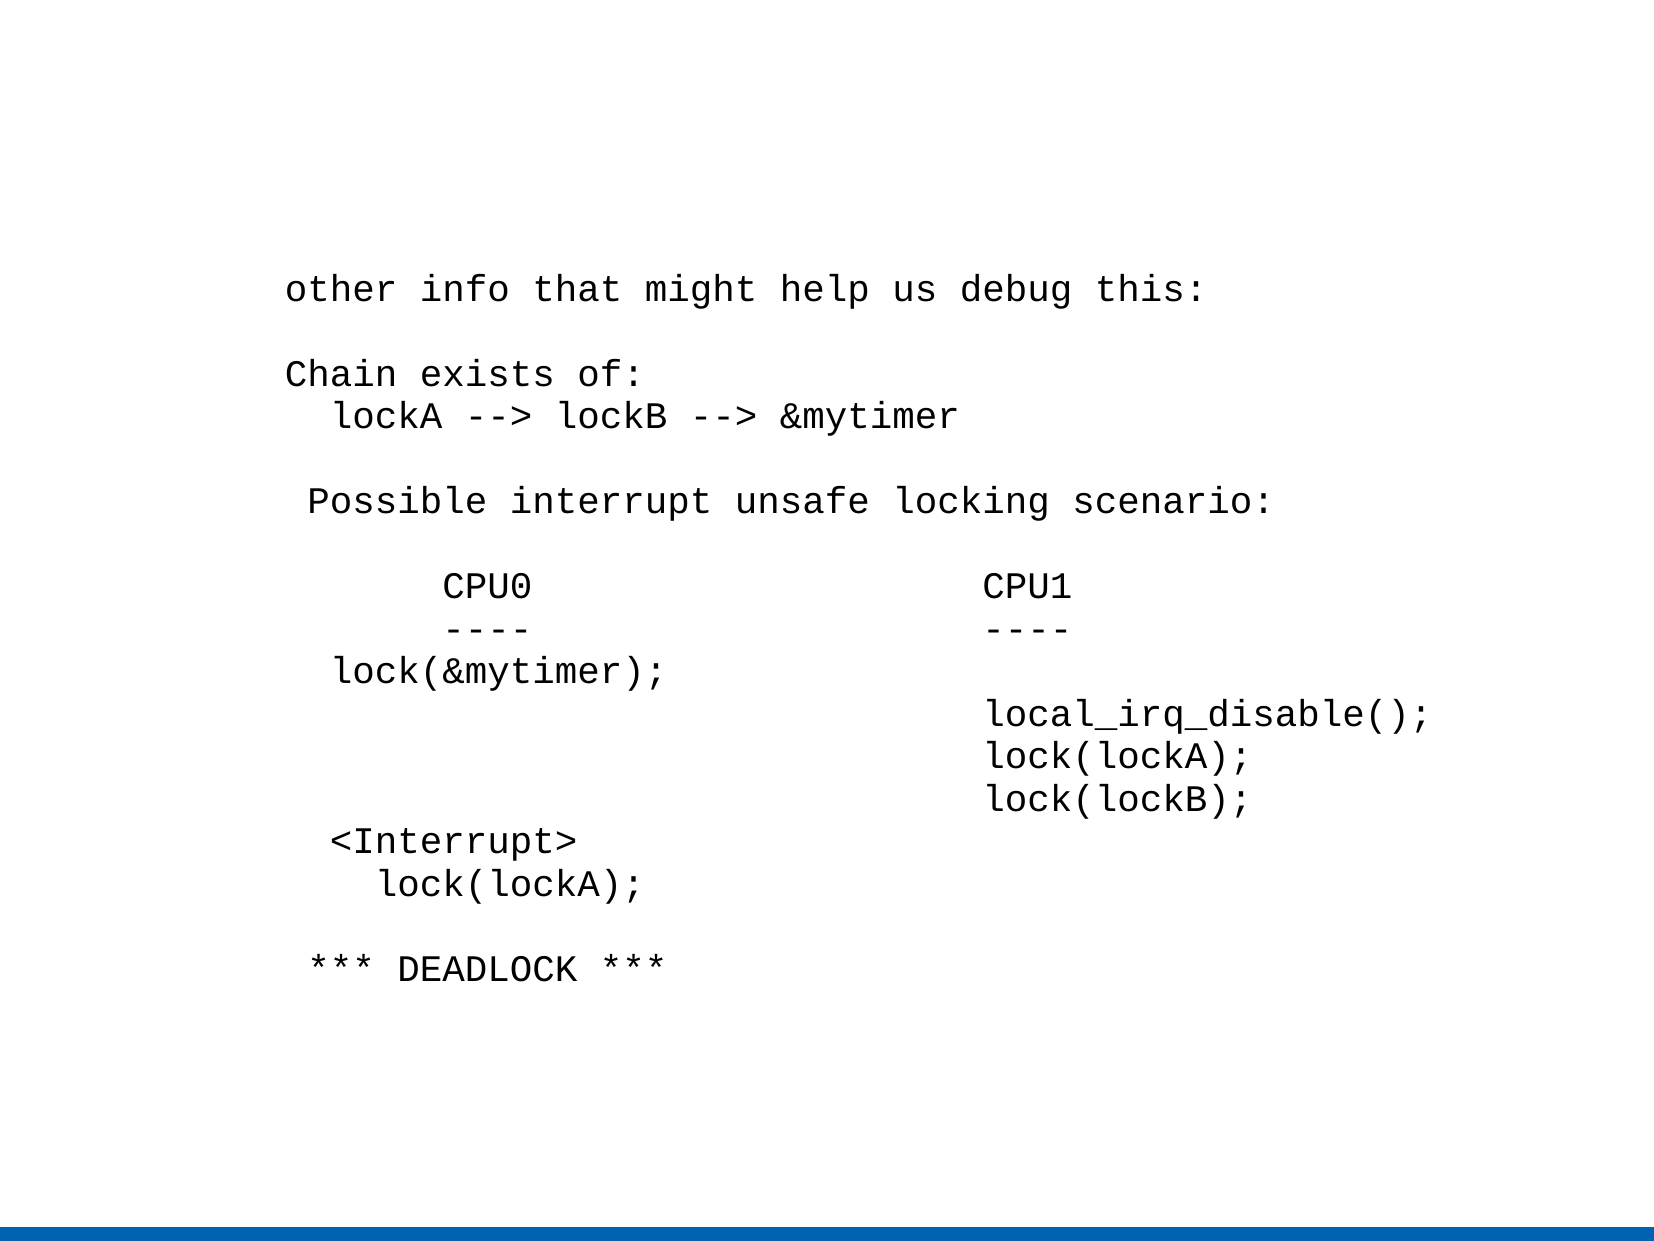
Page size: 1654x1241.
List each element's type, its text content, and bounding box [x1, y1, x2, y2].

text_box other info that might help us debug this: Chain exists of: lockA --> lockB --> &mytimer Possible interrupt unsafe locking scenario: CPU0 CPU1 ---- ---- lock(&mytimer); local_irq_disable(); lock(lockA); lock(lockB); <Interrupt> lock(lockA); *** DEADLOCK *** [270, 262, 1538, 1001]
